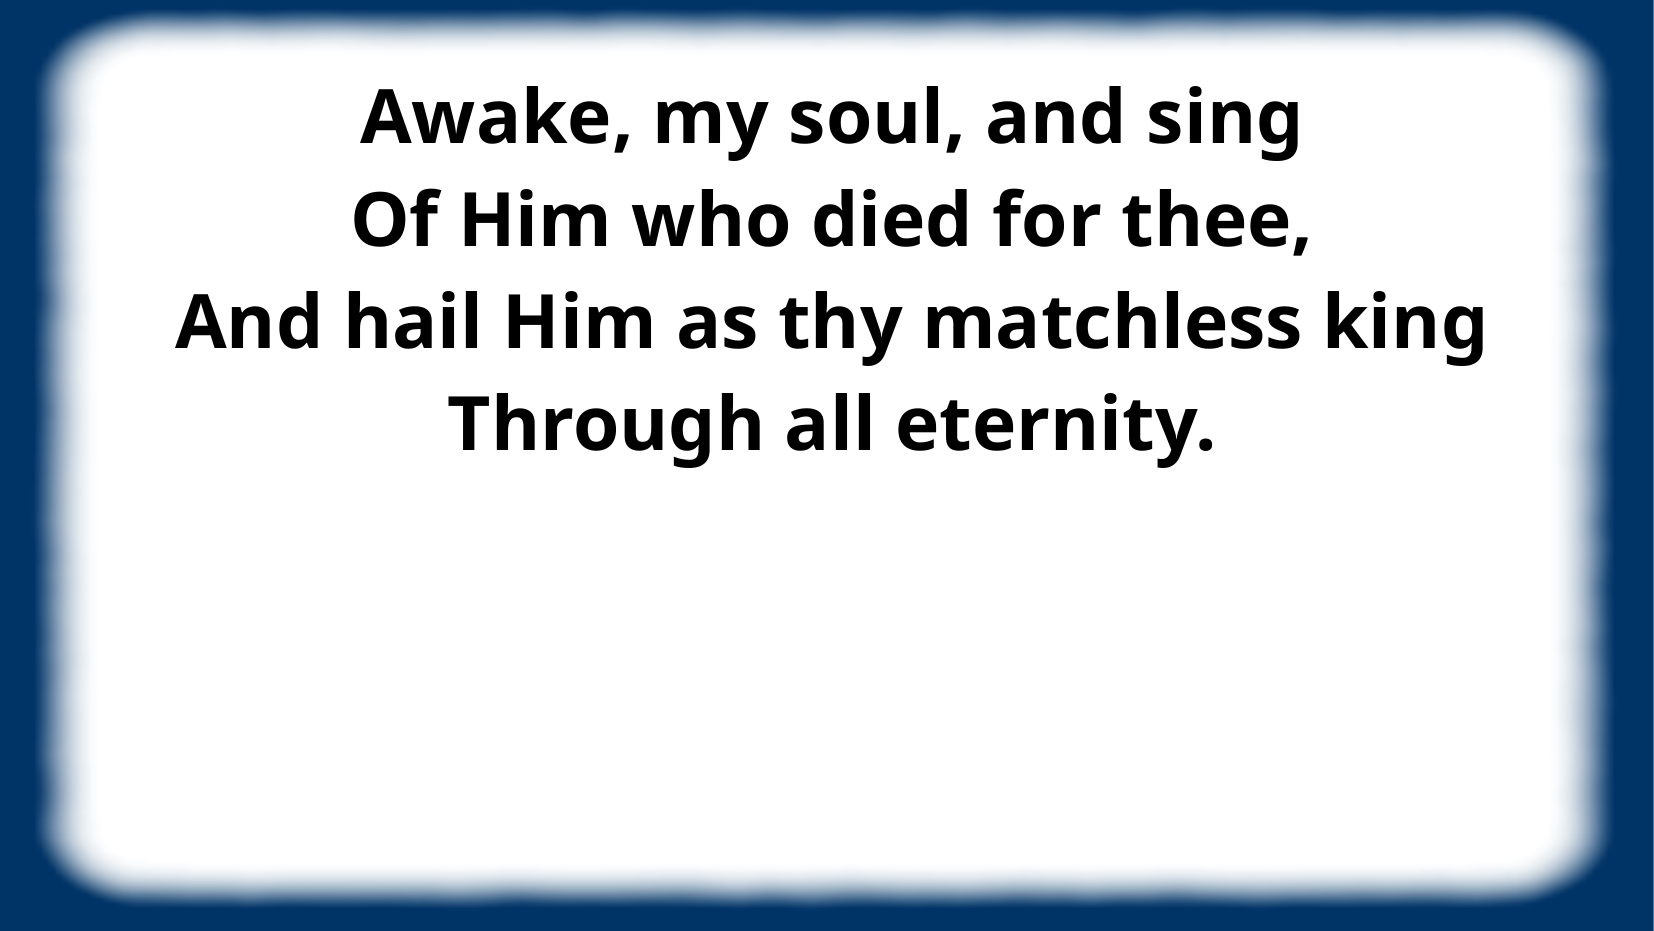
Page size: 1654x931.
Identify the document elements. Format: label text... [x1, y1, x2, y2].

picture [0, 0, 1654, 931]
text_box Awake, my soul, and sing Of Him who died for thee, And hail Him as thy matchless king Through all eternity. [90, 56, 1576, 471]
